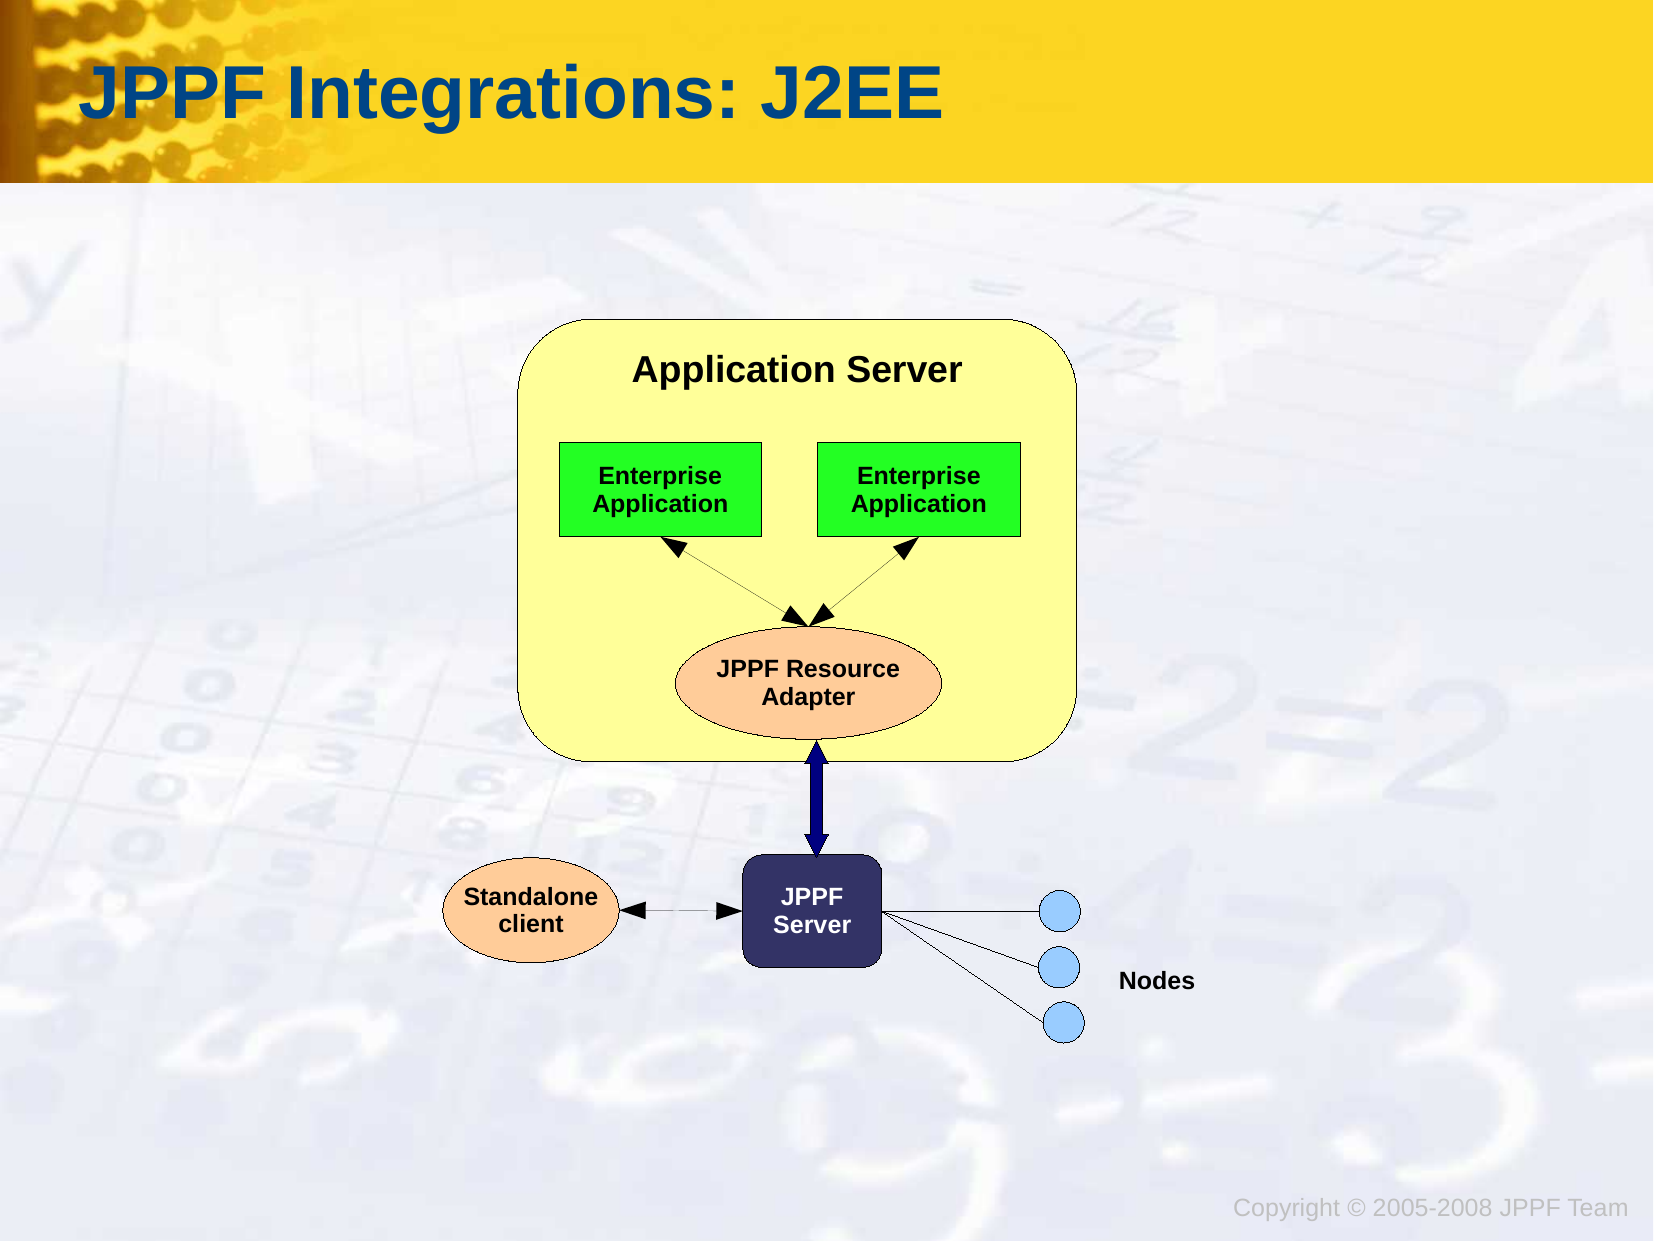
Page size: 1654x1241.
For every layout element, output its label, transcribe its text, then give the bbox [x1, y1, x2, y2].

text_box [1043, 1001, 1085, 1044]
text_box Standalone client [442, 857, 620, 963]
text_box JPPF Resource Adapter [675, 626, 942, 740]
text_box Application Server [517, 319, 1077, 762]
text_box JPPF Server [742, 854, 882, 968]
title JPPF Integrations: J2EE [78, 17, 1567, 168]
text_box [1039, 890, 1081, 932]
text_box Nodes [1104, 959, 1213, 1005]
picture [0, 0, 1654, 1241]
text_box [1038, 946, 1080, 988]
text_box Enterprise Application [559, 442, 762, 537]
text_box Enterprise Application [817, 442, 1021, 537]
text_box [804, 740, 829, 858]
